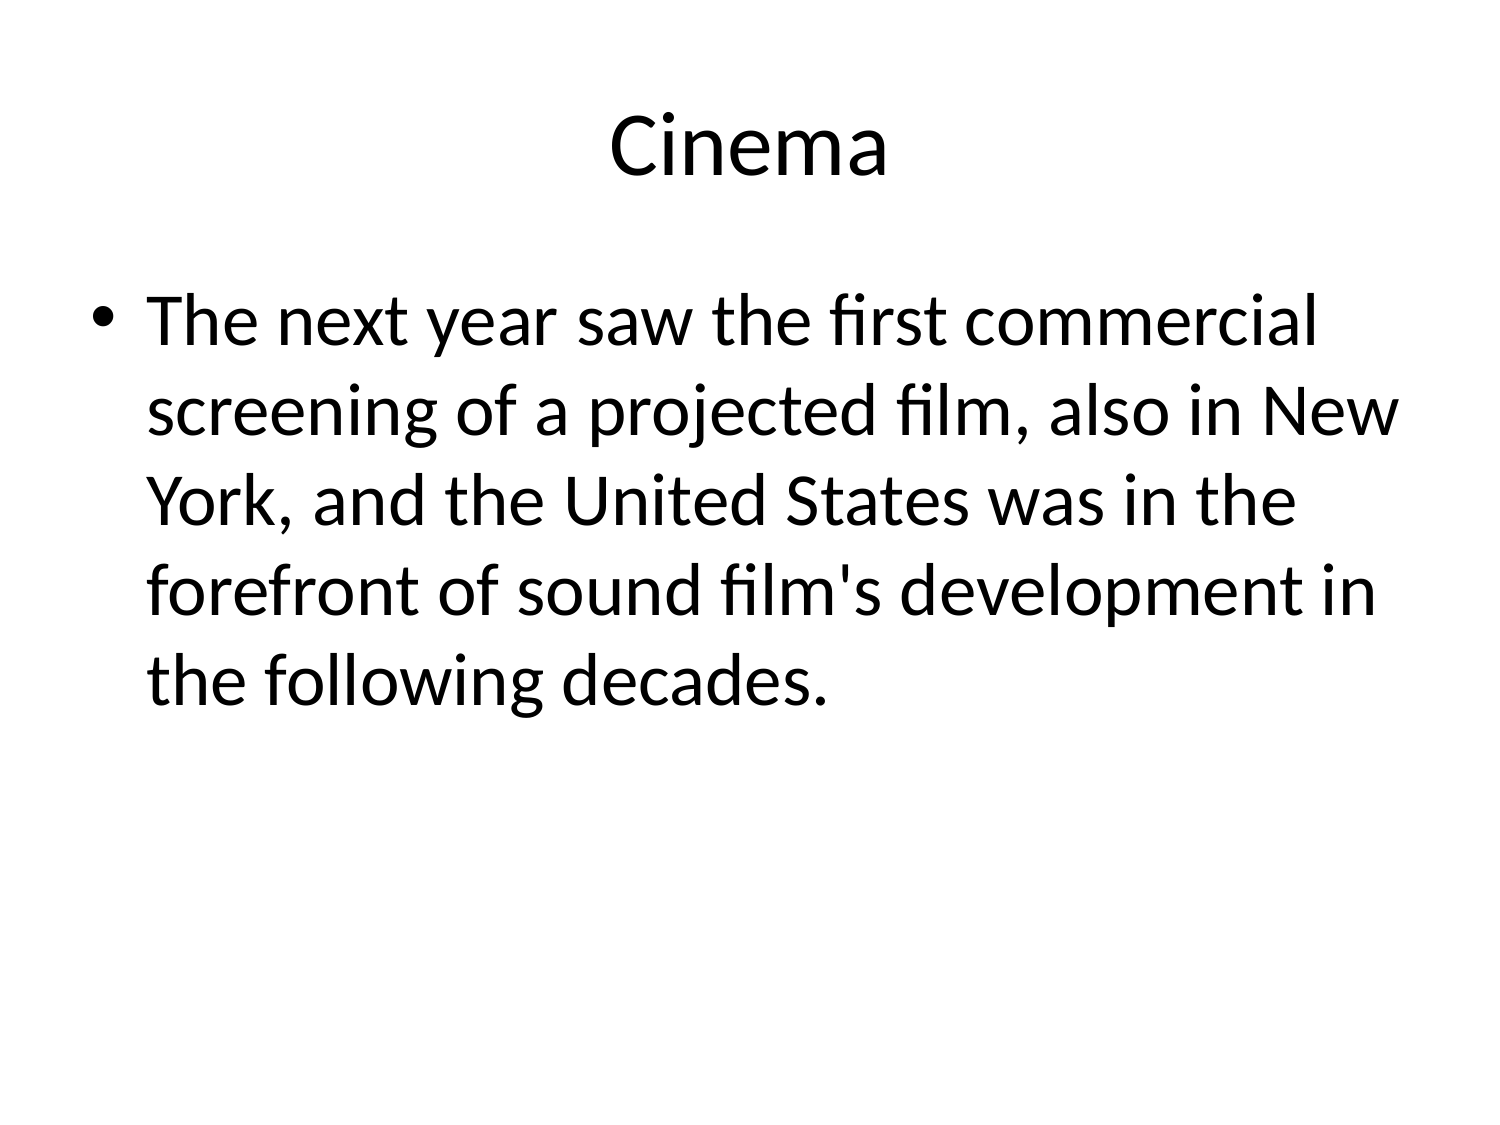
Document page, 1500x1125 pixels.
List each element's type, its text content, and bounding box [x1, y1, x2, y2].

list The next year saw the first commercial screening of a projected film, also in New York, and the United States was in the forefront of sound film's development in the following decades. [75, 262, 1425, 1005]
title Cinema [75, 45, 1425, 233]
